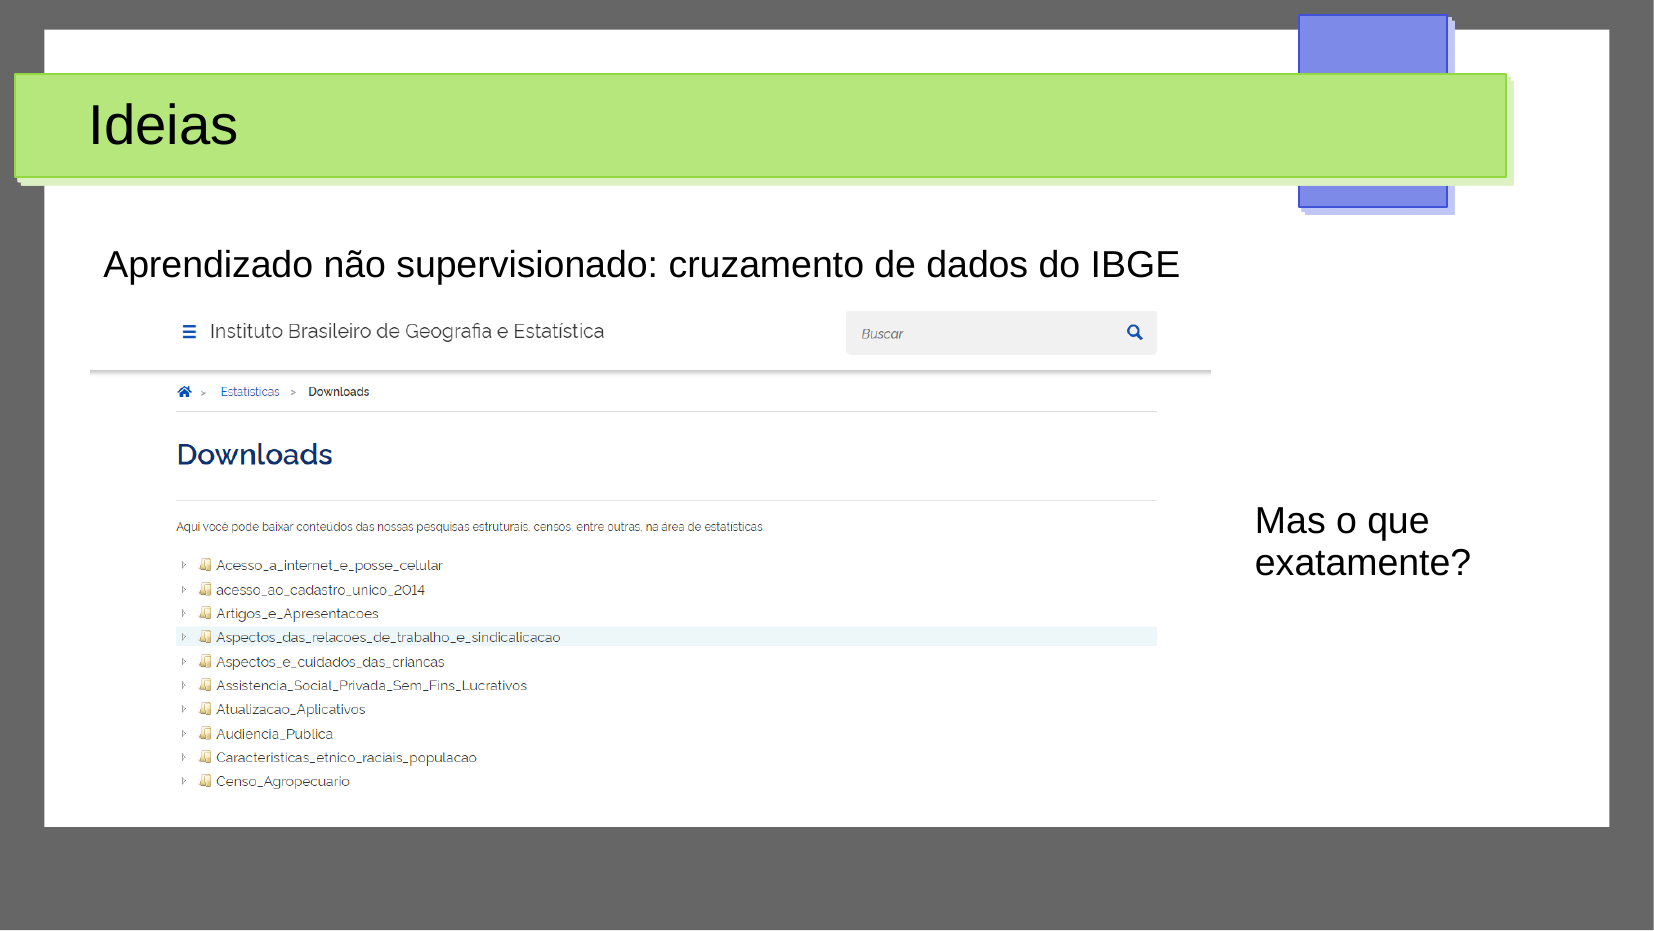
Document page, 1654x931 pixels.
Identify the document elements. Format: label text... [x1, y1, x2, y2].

title Ideias [88, 73, 1506, 178]
text_box Aprendizado não supervisionado: cruzamento de dados do IBGE [88, 236, 1241, 294]
text_box Mas o que exatamente? [1240, 491, 1506, 591]
picture [90, 311, 1211, 798]
